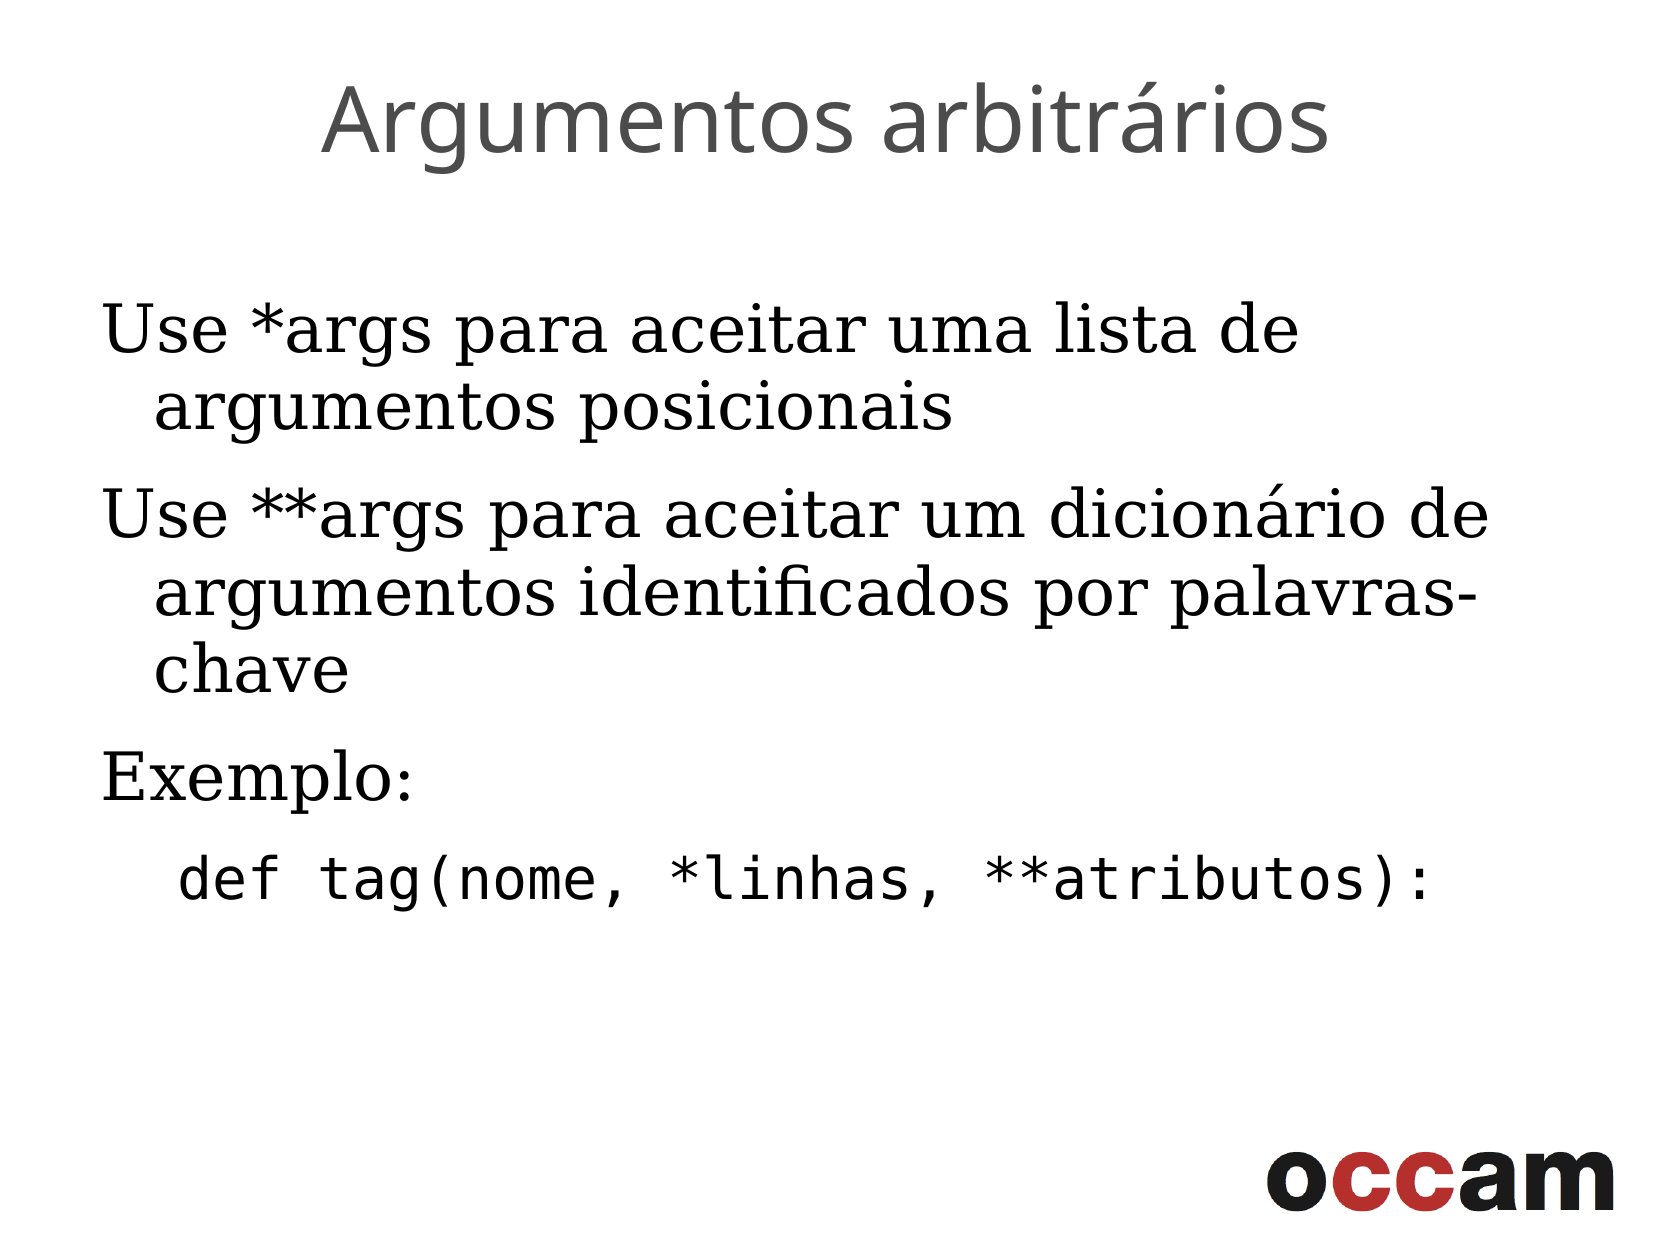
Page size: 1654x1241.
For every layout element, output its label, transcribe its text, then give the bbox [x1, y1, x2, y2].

picture [1237, 1122, 1643, 1241]
list Use *args para aceitar uma lista de argumentos posicionais Use **args para aceitar um dicionário de argumentos identificados por palavras-chave Exemplo: def tag(nome, *linhas, **atributos): [82, 290, 1571, 1109]
title Argumentos arbitrários [82, 13, 1571, 222]
